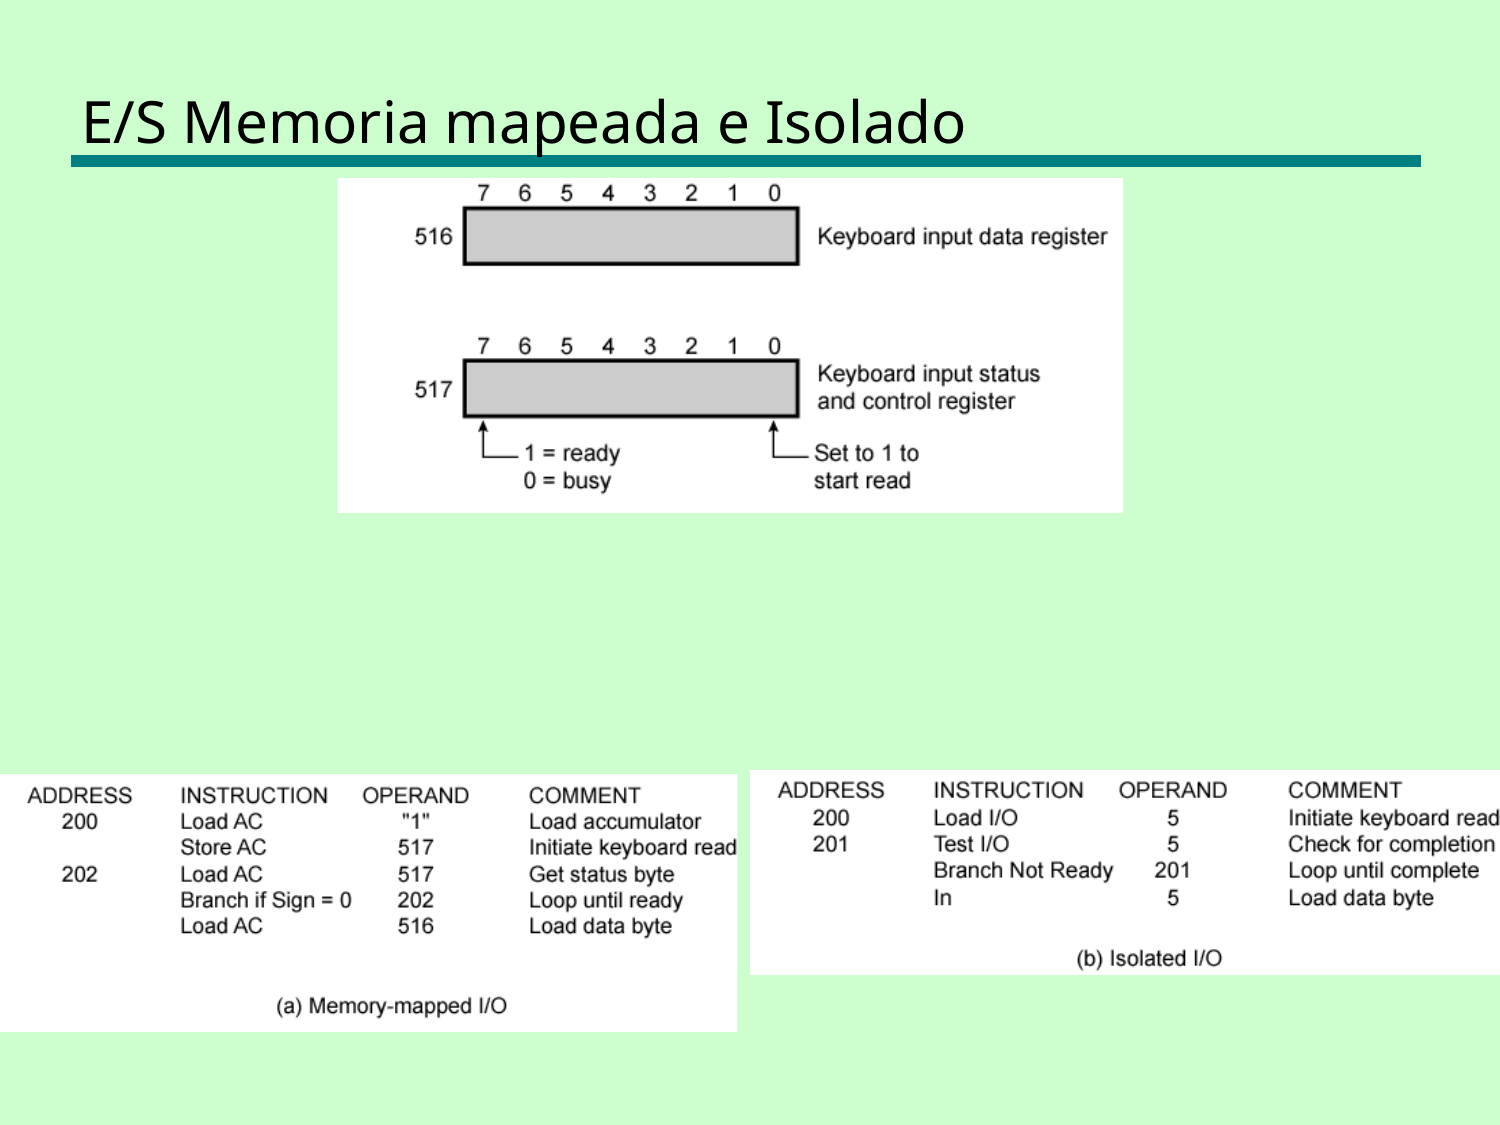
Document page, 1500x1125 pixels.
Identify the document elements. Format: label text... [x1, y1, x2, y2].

picture [0, 774, 738, 1032]
title E/S Memoria mapeada e Isolado [66, 24, 1413, 163]
picture [337, 178, 1124, 513]
picture [750, 770, 1500, 976]
